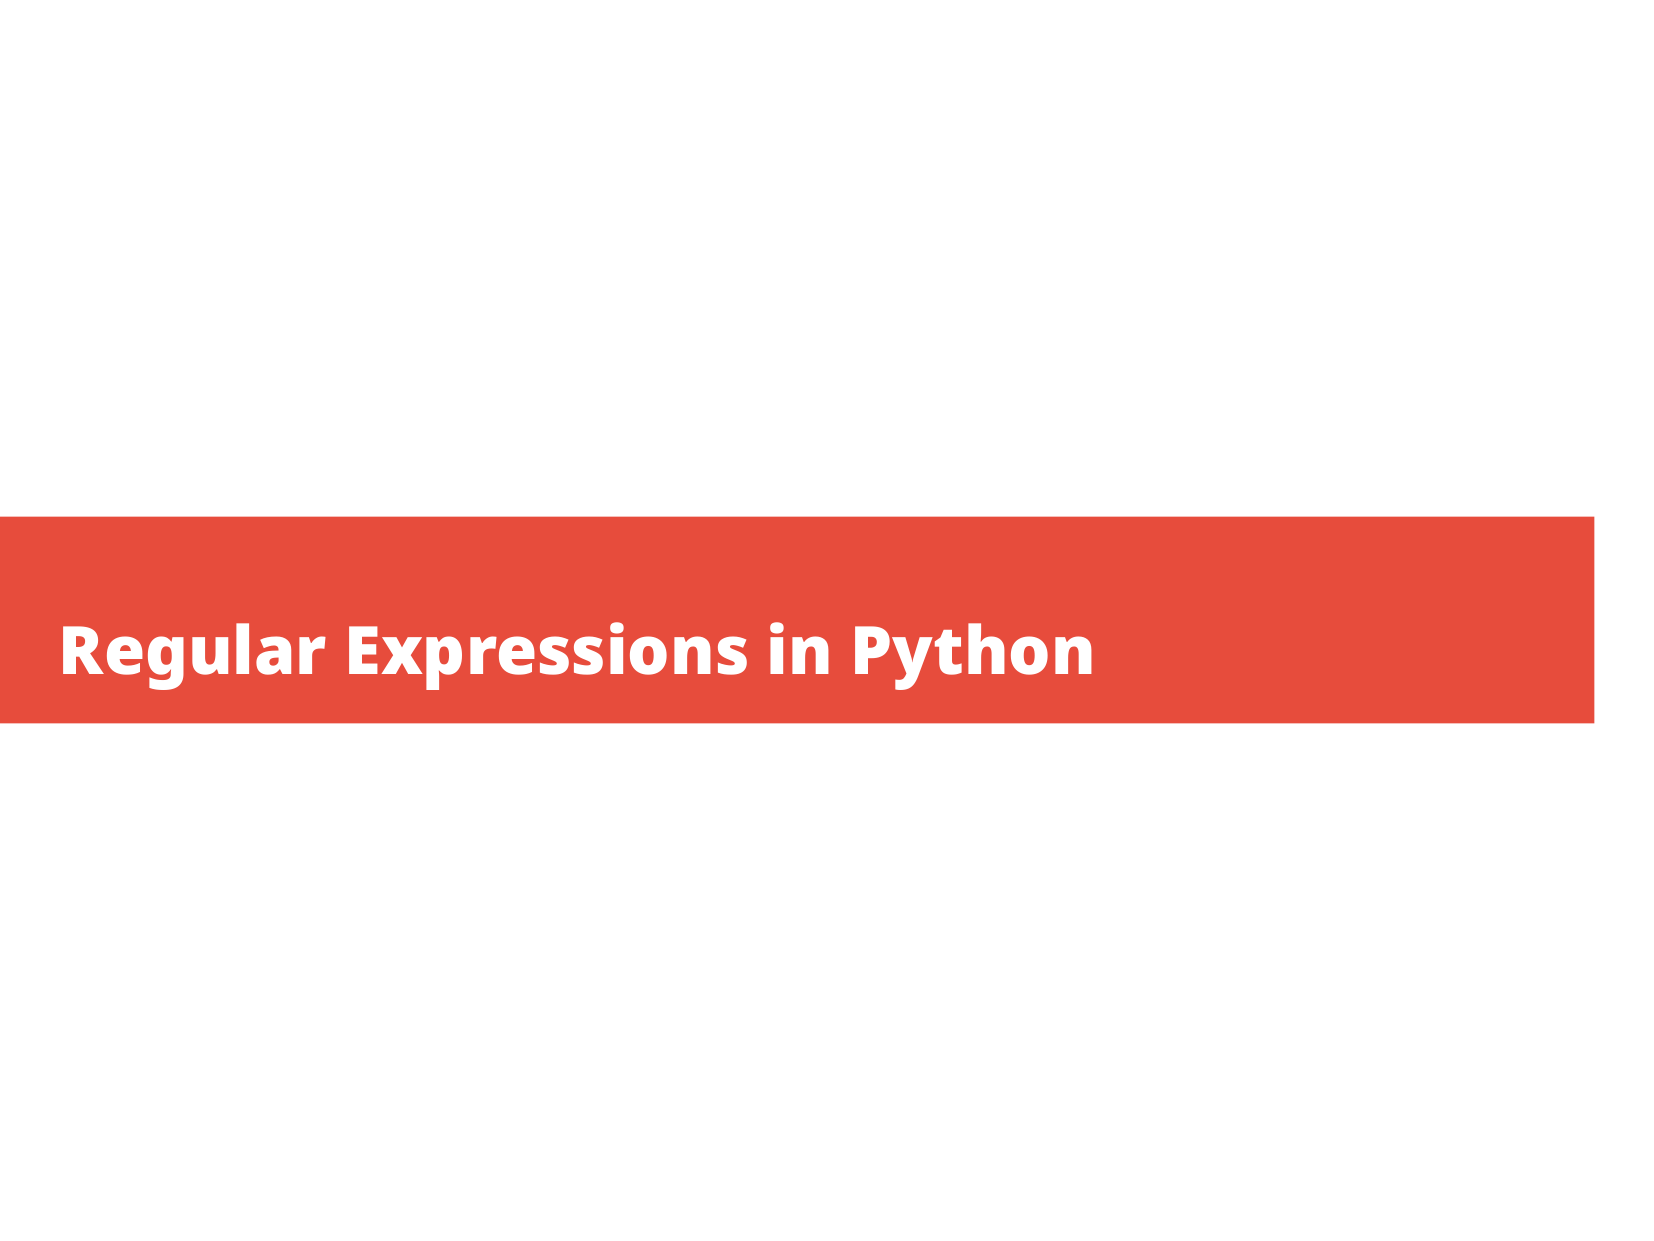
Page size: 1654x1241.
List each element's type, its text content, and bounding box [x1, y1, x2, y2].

title Regular Expressions in Python [59, 546, 1595, 694]
